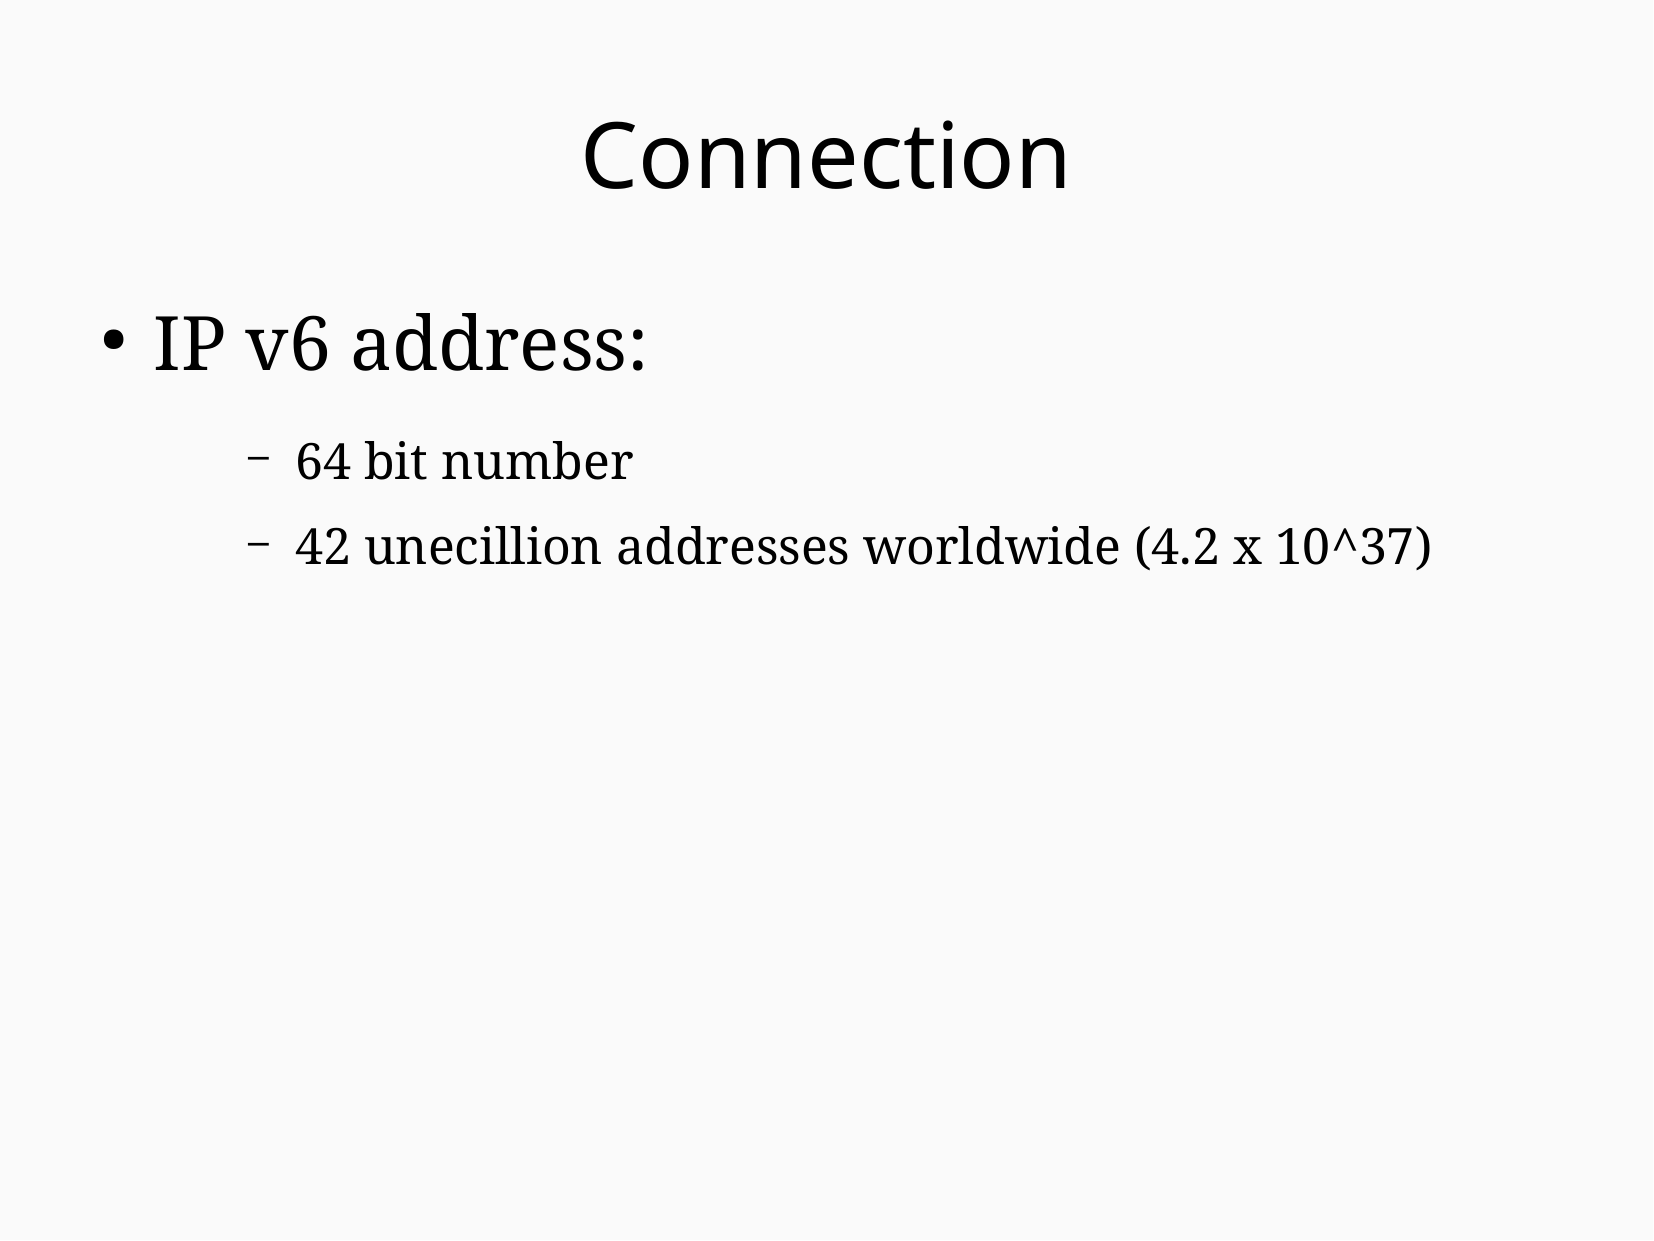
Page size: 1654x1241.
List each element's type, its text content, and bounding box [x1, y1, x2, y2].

title Connection [82, 49, 1571, 257]
list IP v6 address: 64 bit number 42 unecillion addresses worldwide (4.2 x 10^37) [82, 290, 1571, 1010]
